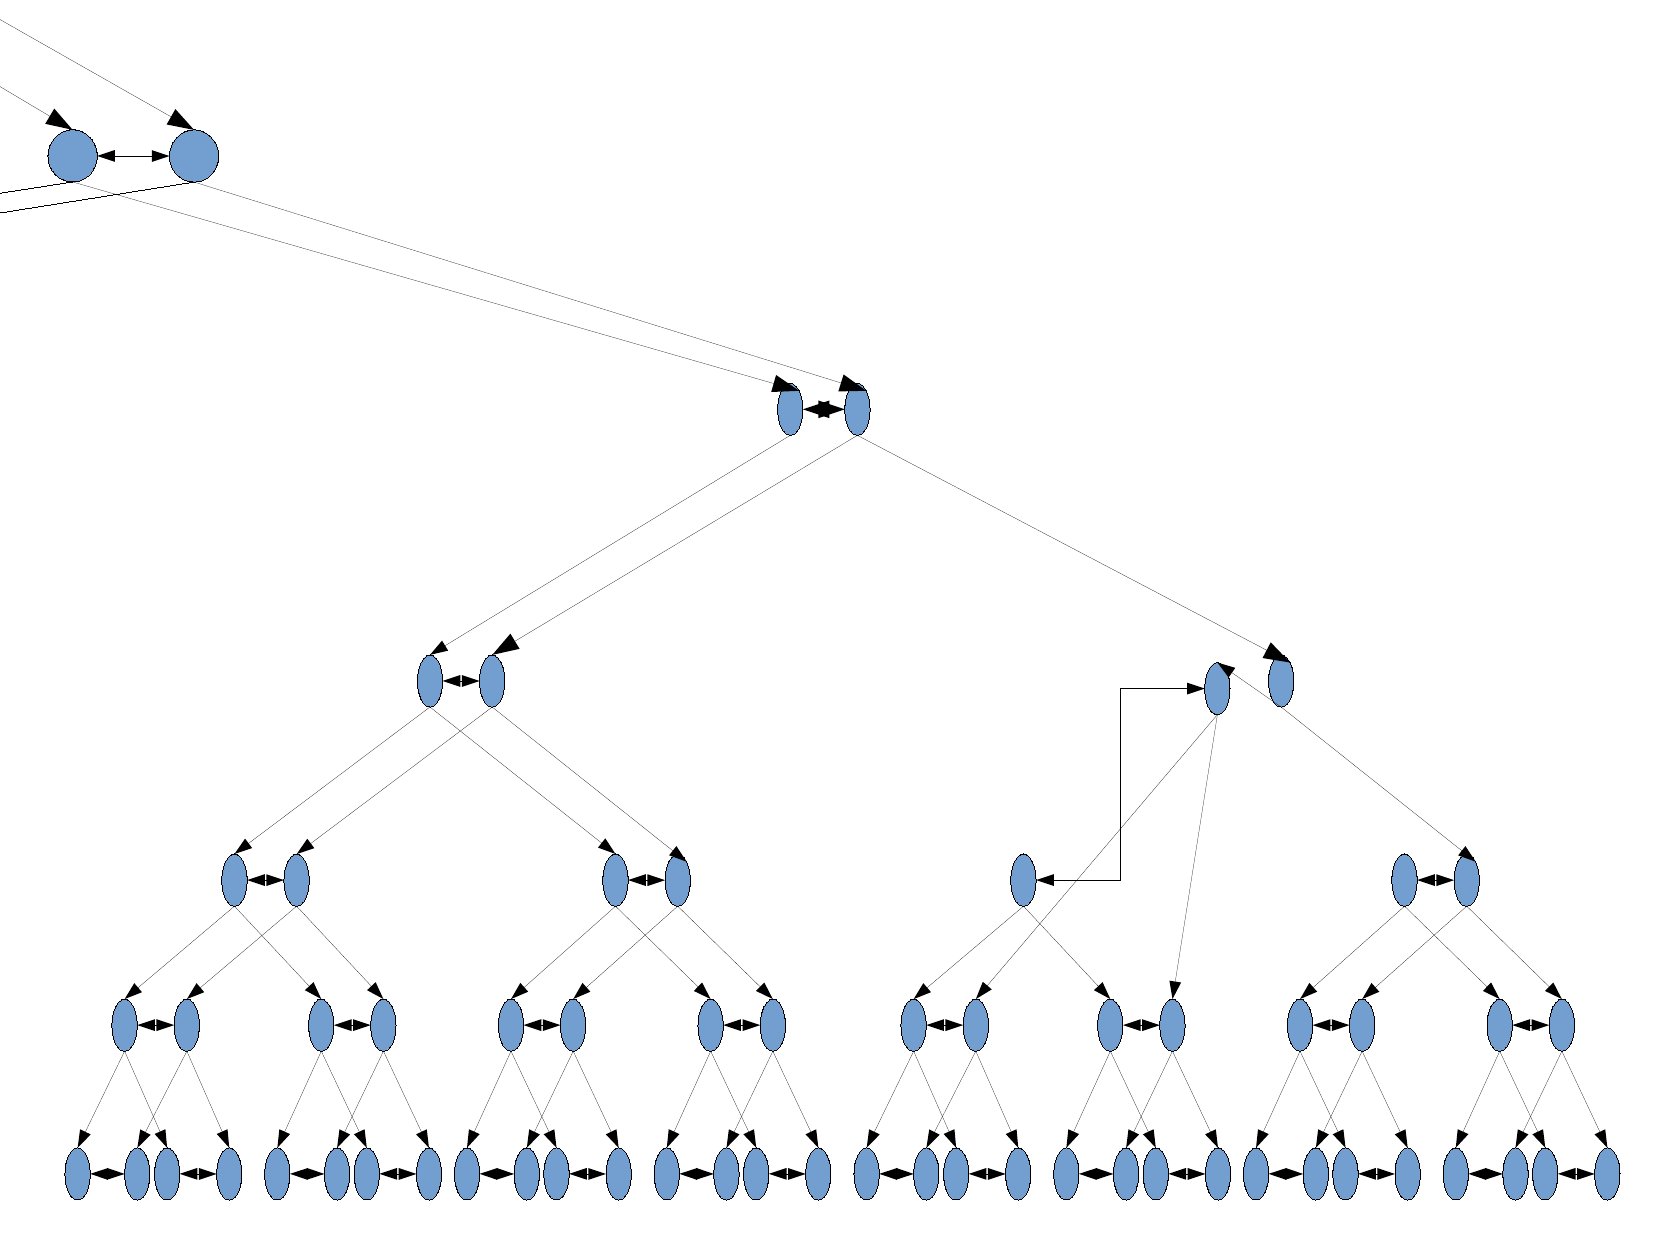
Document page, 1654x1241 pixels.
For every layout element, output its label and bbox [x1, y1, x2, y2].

text_box [416, 1147, 442, 1201]
text_box [790, 383, 799, 390]
text_box [606, 1147, 632, 1201]
text_box [324, 1147, 350, 1201]
text_box [1532, 1148, 1558, 1200]
text_box [174, 999, 200, 1052]
text_box [1391, 853, 1418, 906]
text_box [760, 999, 786, 1051]
text_box [543, 1147, 570, 1200]
text_box [514, 1148, 540, 1201]
text_box [47, 129, 98, 182]
text_box [308, 999, 334, 1052]
text_box [1053, 1147, 1079, 1200]
text_box [1097, 999, 1123, 1052]
text_box [900, 999, 927, 1052]
text_box [1243, 1147, 1269, 1200]
text_box [1268, 660, 1294, 707]
text_box [1204, 662, 1231, 715]
text_box [713, 1147, 740, 1201]
text_box [805, 1147, 831, 1201]
text_box [1159, 999, 1186, 1052]
text_box [124, 1147, 150, 1201]
text_box [1332, 1147, 1359, 1200]
text_box [498, 999, 524, 1051]
text_box [417, 655, 443, 707]
text_box [479, 654, 505, 707]
text_box [1143, 1147, 1169, 1200]
text_box [264, 1147, 290, 1200]
text_box [743, 1148, 769, 1200]
text_box [1487, 999, 1513, 1052]
text_box [1113, 1147, 1139, 1201]
text_box [857, 383, 866, 389]
text_box [154, 1148, 180, 1200]
text_box [844, 391, 871, 435]
text_box [1549, 999, 1575, 1051]
text_box [169, 129, 219, 182]
text_box [354, 1147, 380, 1200]
text_box [283, 854, 310, 906]
text_box [370, 999, 397, 1052]
text_box [1454, 857, 1480, 906]
text_box [1443, 1148, 1469, 1200]
text_box [454, 1147, 480, 1200]
text_box [1303, 1148, 1329, 1201]
text_box [853, 1147, 880, 1200]
text_box [665, 857, 691, 906]
text_box [221, 854, 248, 906]
text_box [697, 999, 724, 1052]
text_box [654, 1147, 680, 1200]
text_box [1010, 853, 1037, 906]
text_box [943, 1148, 969, 1200]
text_box [1349, 999, 1375, 1052]
text_box [602, 854, 629, 906]
text_box [963, 999, 989, 1052]
text_box [560, 999, 586, 1052]
text_box [64, 1147, 91, 1200]
text_box [111, 999, 138, 1052]
text_box [216, 1147, 242, 1201]
text_box [1502, 1147, 1529, 1201]
text_box [1395, 1147, 1421, 1201]
text_box [1205, 1148, 1231, 1201]
text_box [1287, 999, 1313, 1051]
text_box [913, 1147, 939, 1201]
text_box [777, 391, 803, 436]
text_box [1594, 1147, 1621, 1201]
text_box [1005, 1148, 1031, 1201]
